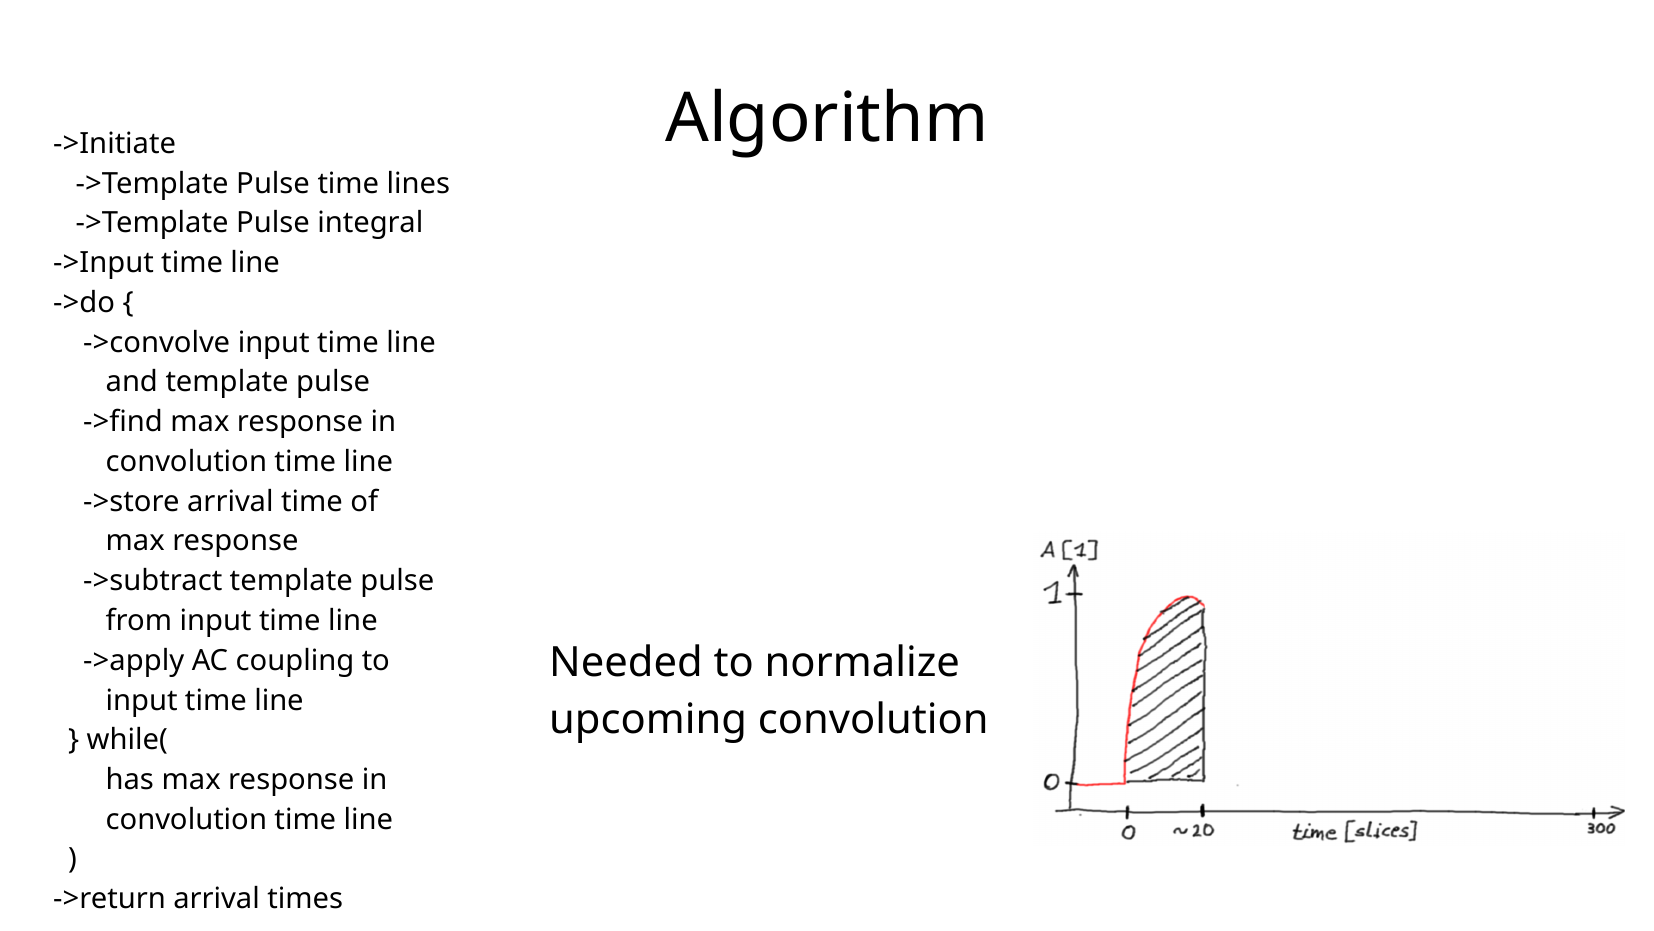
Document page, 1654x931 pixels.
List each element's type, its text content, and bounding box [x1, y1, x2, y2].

picture [1033, 531, 1625, 846]
title Algorithm [82, 37, 1571, 193]
title ->Initiate ->Template Pulse time lines ->Template Pulse integral ->Input time line ->do { ->convolve input time line and template pulse ->find max response in convolution time line ->store arrival time of max response ->subtract template pulse from input time line ->apply AC coupling to input time line } while( has max response in convolution time line ) ->return arrival times [53, 144, 1087, 895]
text_box Needed to normalize upcoming convolution [549, 634, 999, 742]
